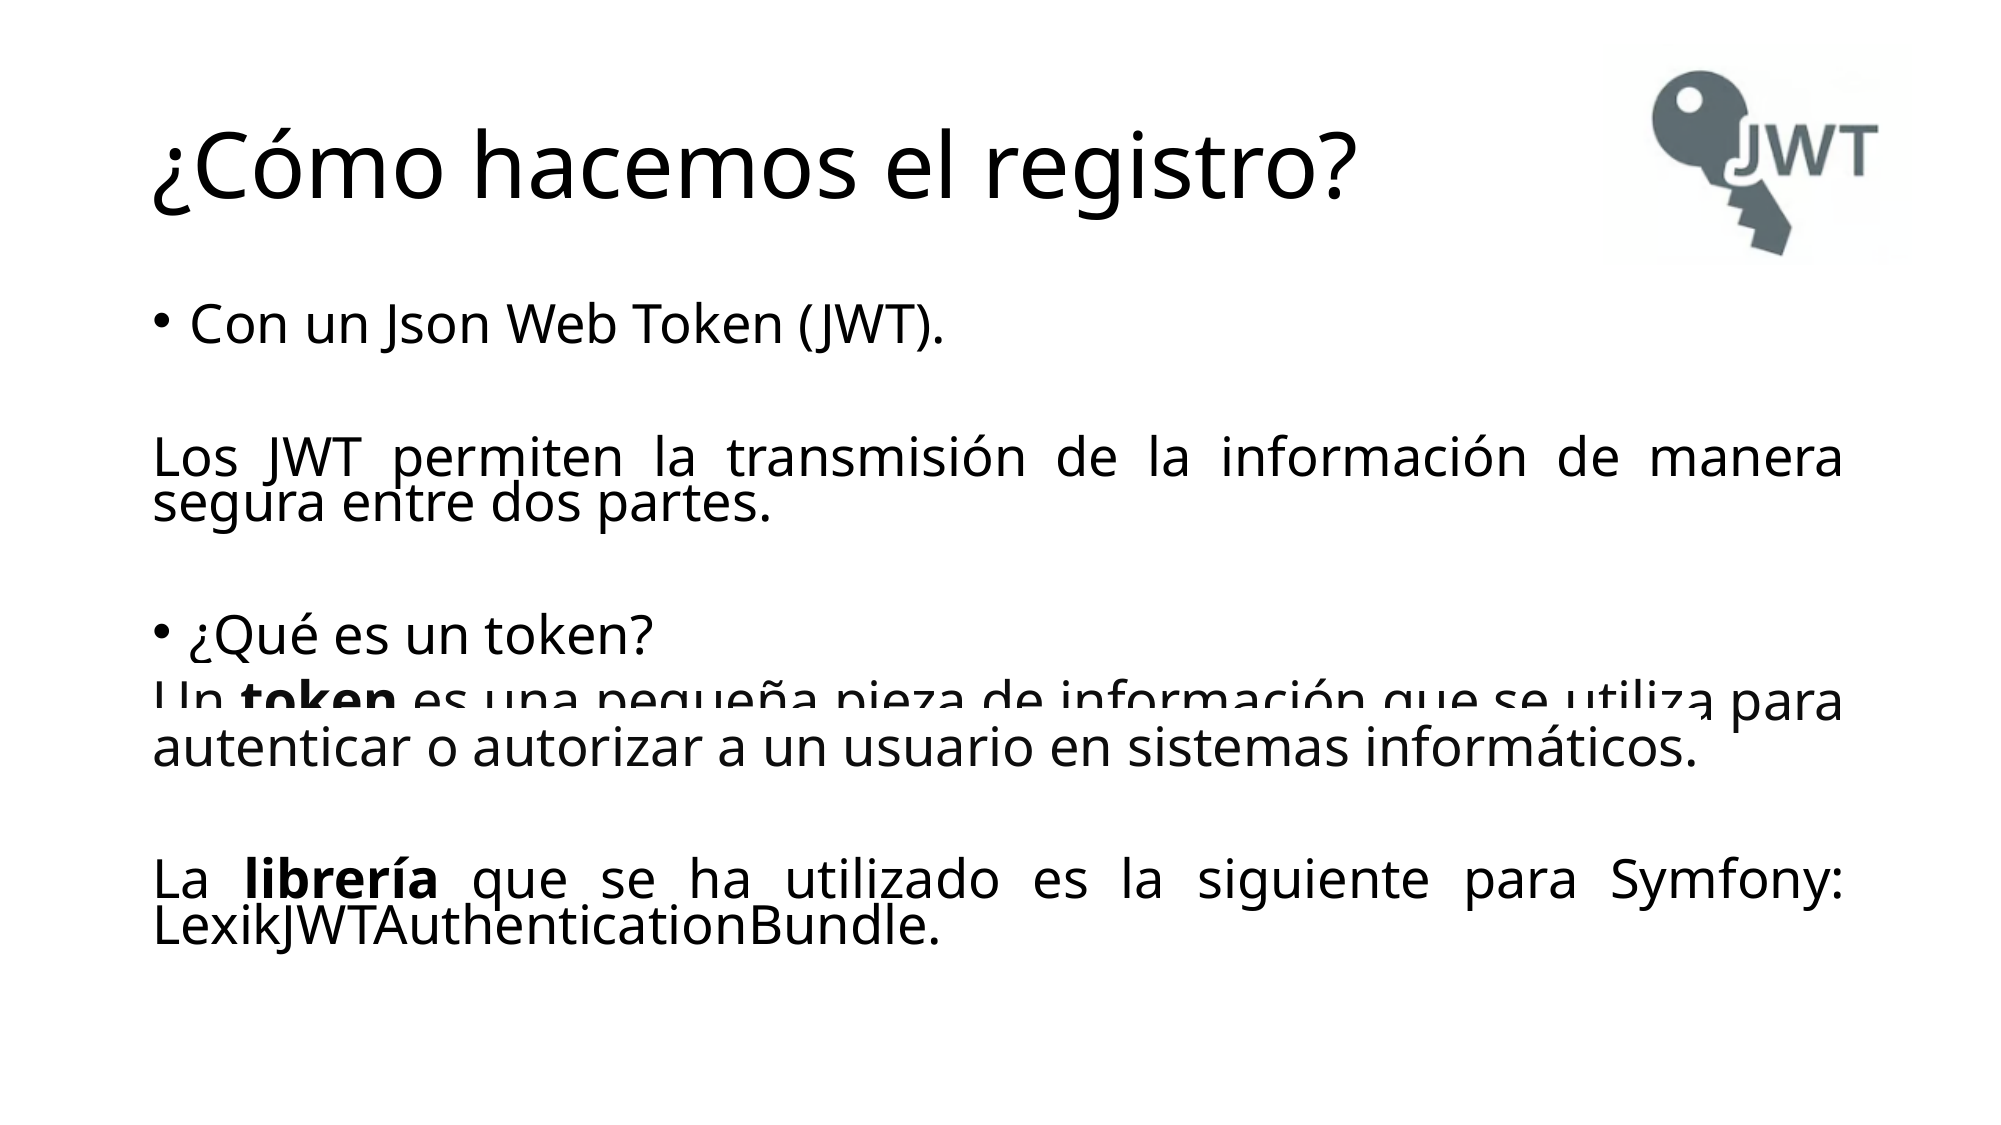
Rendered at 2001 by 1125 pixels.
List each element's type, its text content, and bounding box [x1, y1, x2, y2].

picture [1603, 44, 1912, 265]
title ¿Cómo hacemos el registro? [137, 59, 1863, 278]
list Con un Json Web Token (JWT). Los JWT permiten la transmisión de la información de manera segura entre dos partes. ¿Qué es un token? Un token es una pequeña pieza de información que se utiliza para autenticar o autorizar a un usuario en sistemas informáticos. La librería que se ha utilizado es la siguiente para Symfony: LexikJWTAuthenticationBundle. [137, 299, 1863, 1014]
